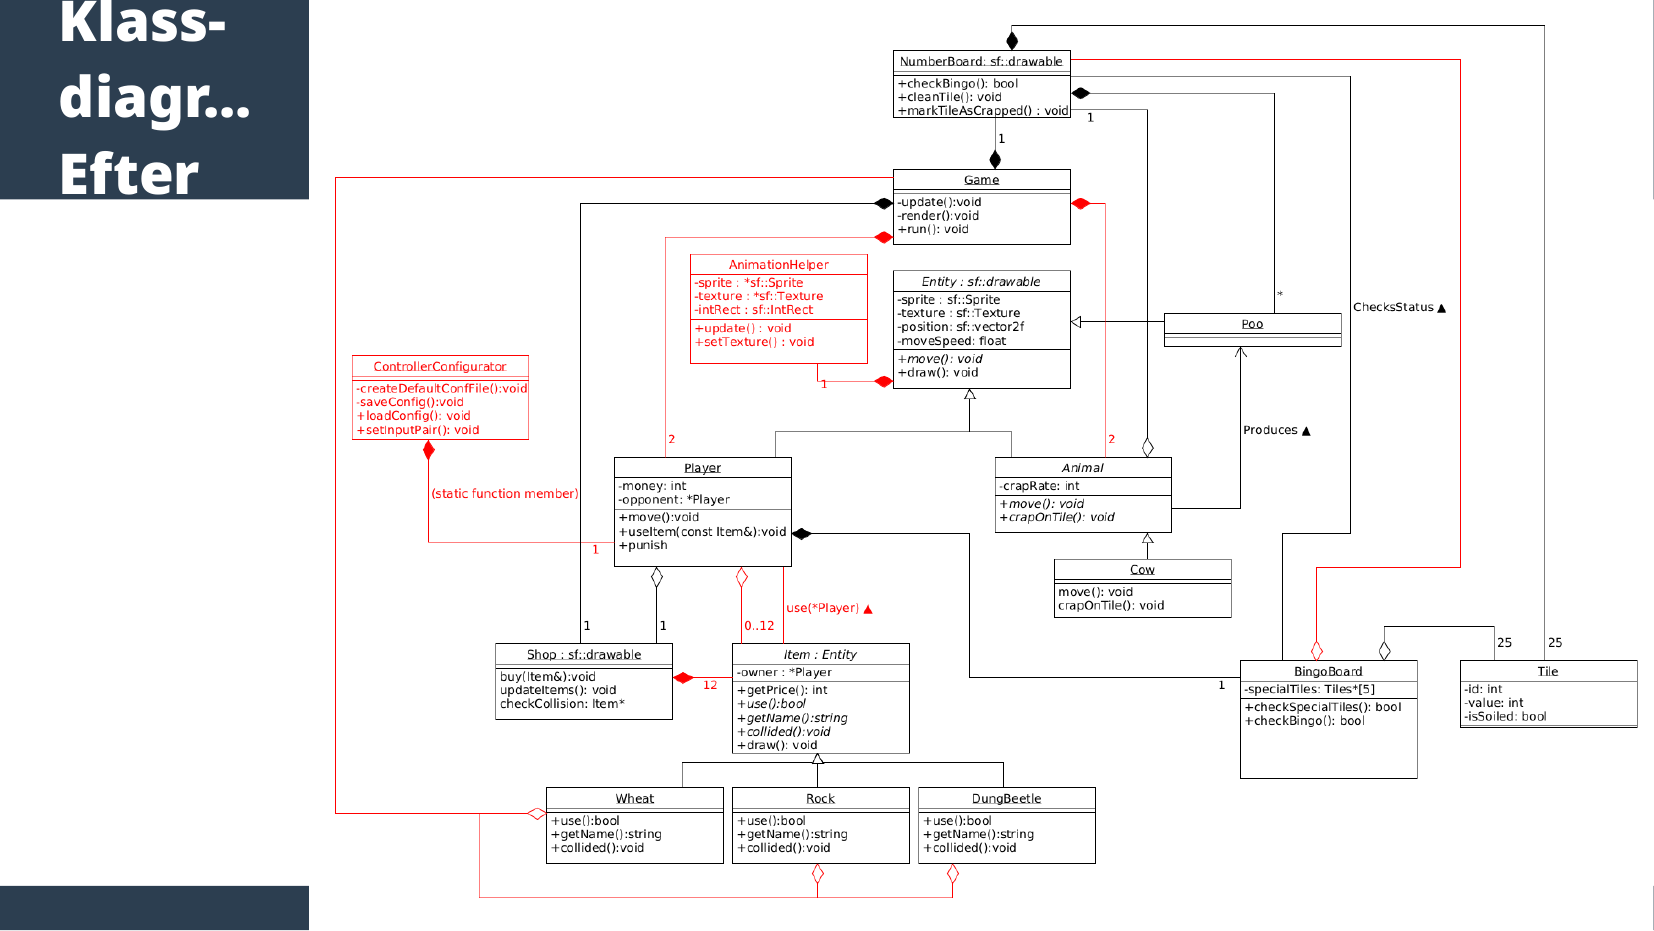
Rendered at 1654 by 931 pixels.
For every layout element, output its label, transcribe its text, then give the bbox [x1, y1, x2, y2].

title Klass- diagr... Efter [59, 37, 309, 156]
picture [309, 0, 1654, 931]
